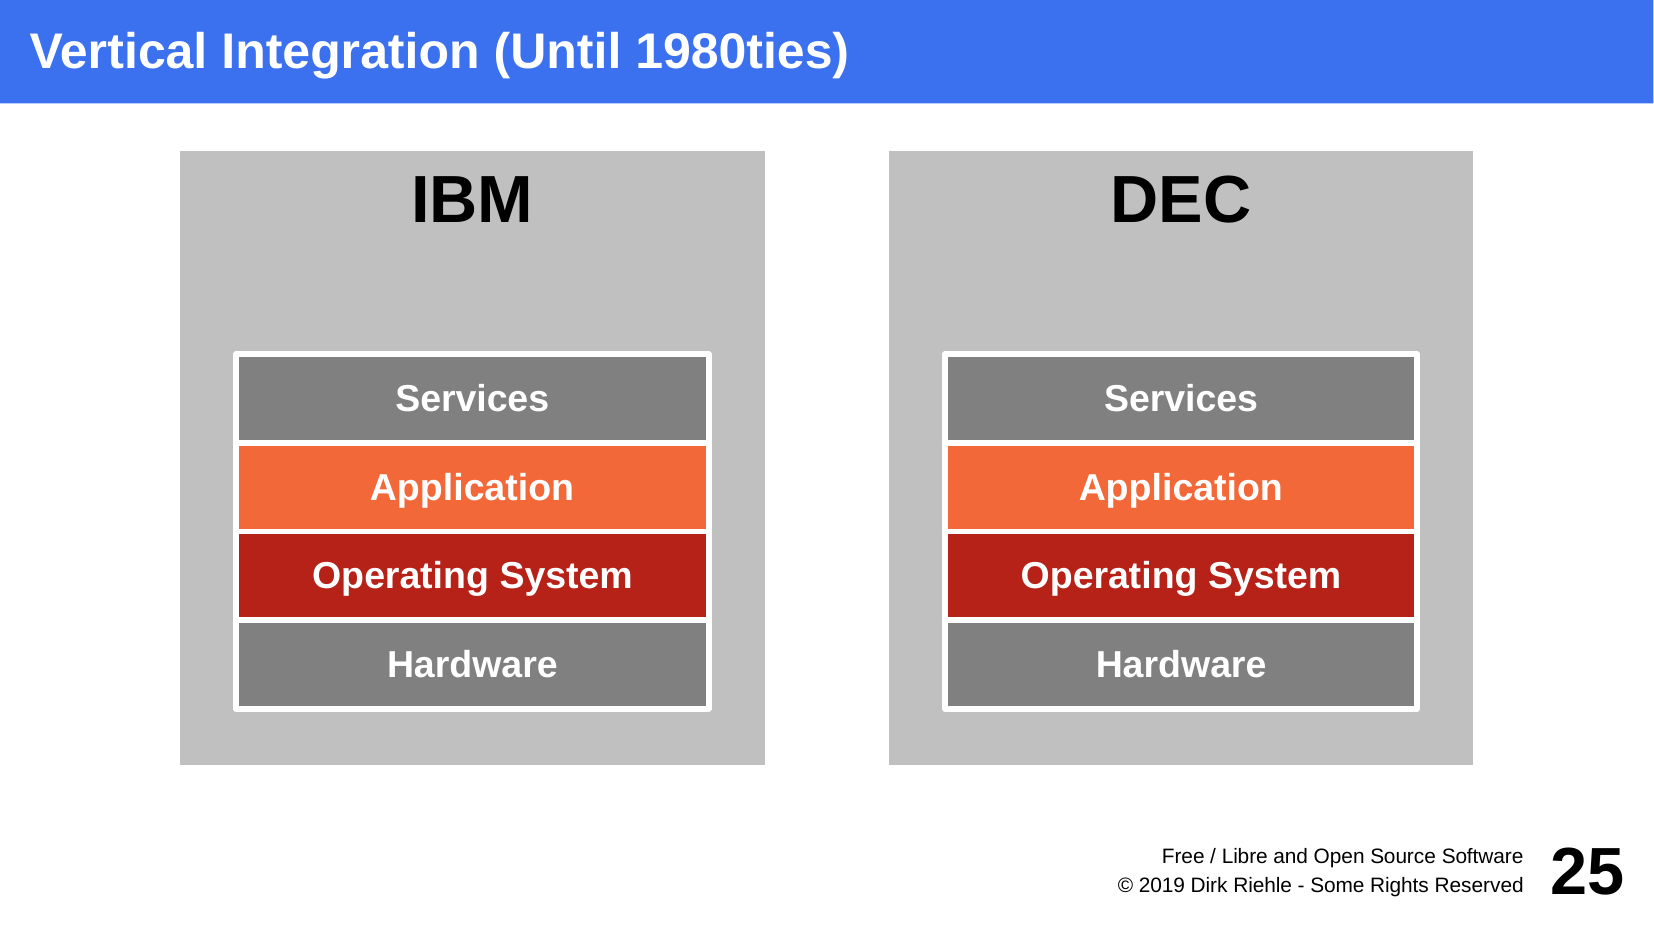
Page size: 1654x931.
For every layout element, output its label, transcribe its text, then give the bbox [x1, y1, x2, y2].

text_box IBM [177, 147, 768, 768]
text_box Services [944, 354, 1418, 443]
text_box Operating System [236, 532, 709, 621]
text_box Application [236, 443, 709, 532]
text_box Operating System [944, 532, 1418, 621]
text_box Hardware [944, 621, 1418, 709]
text_box Hardware [236, 621, 709, 709]
text_box Application [944, 443, 1418, 532]
text_box Services [236, 354, 709, 443]
title Vertical Integration (Until 1980ties) [0, 0, 1654, 104]
text_box DEC [885, 147, 1477, 768]
